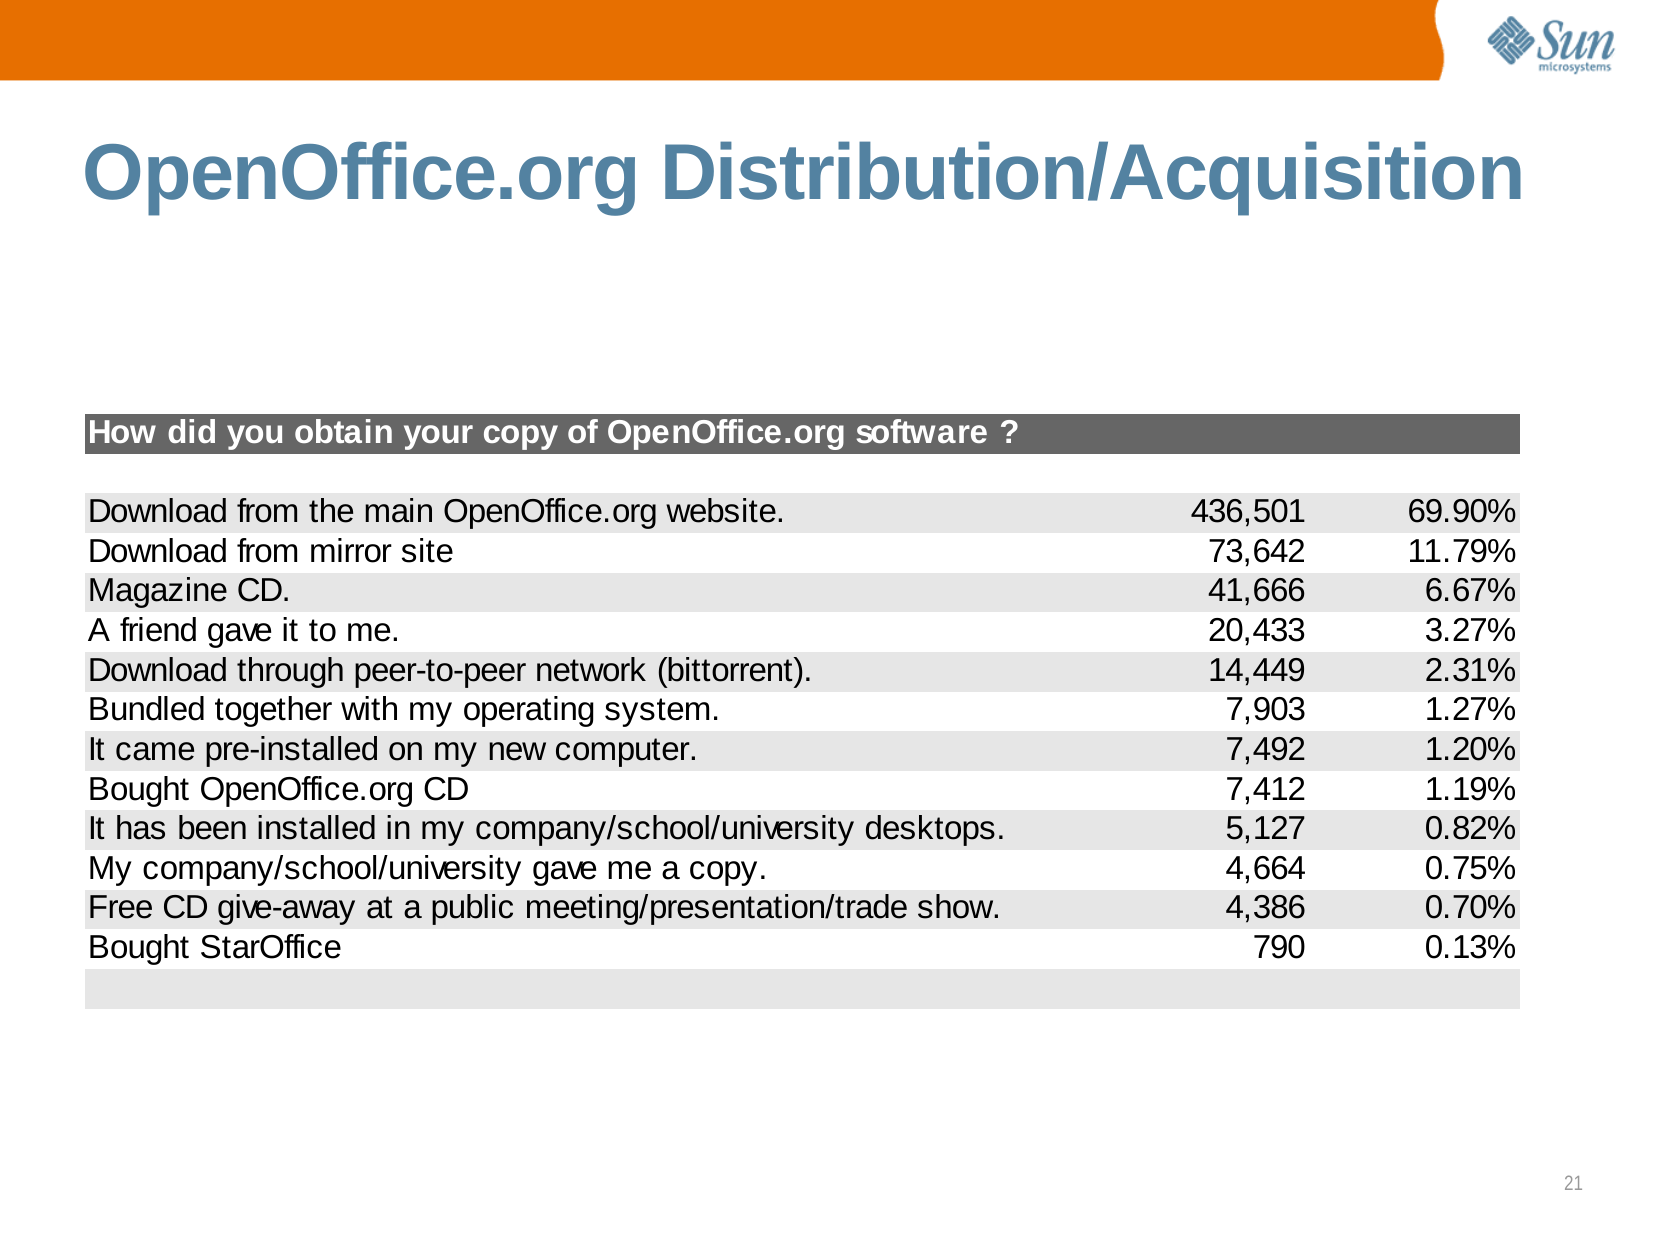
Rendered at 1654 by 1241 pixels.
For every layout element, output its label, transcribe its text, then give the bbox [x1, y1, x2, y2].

title OpenOffice.org Distribution/Acquisition [82, 135, 1585, 251]
picture [0, 0, 1654, 83]
chart [84, 414, 1524, 1014]
